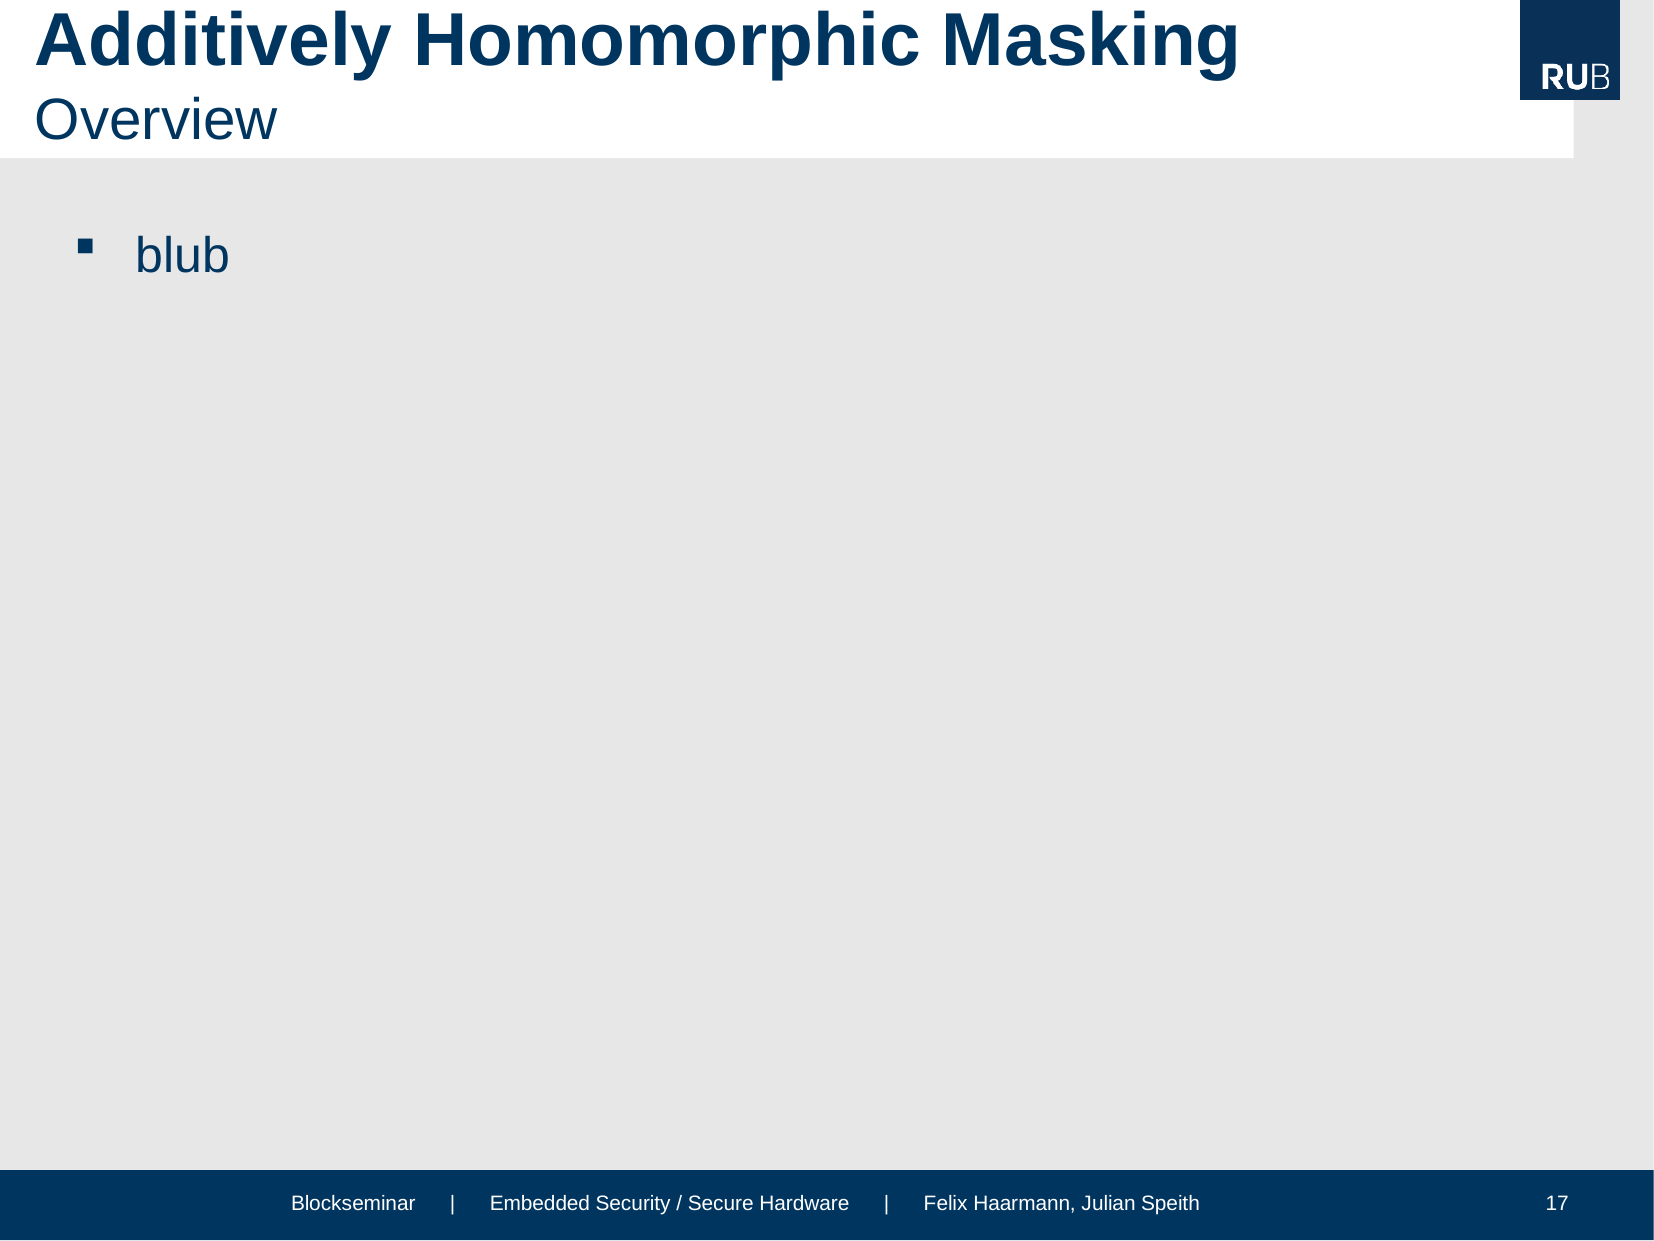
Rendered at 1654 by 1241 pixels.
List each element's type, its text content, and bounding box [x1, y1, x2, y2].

picture [1520, 0, 1620, 100]
list blub [58, 214, 1542, 1114]
title Additively Homomorphic Masking Overview [20, 0, 1507, 149]
